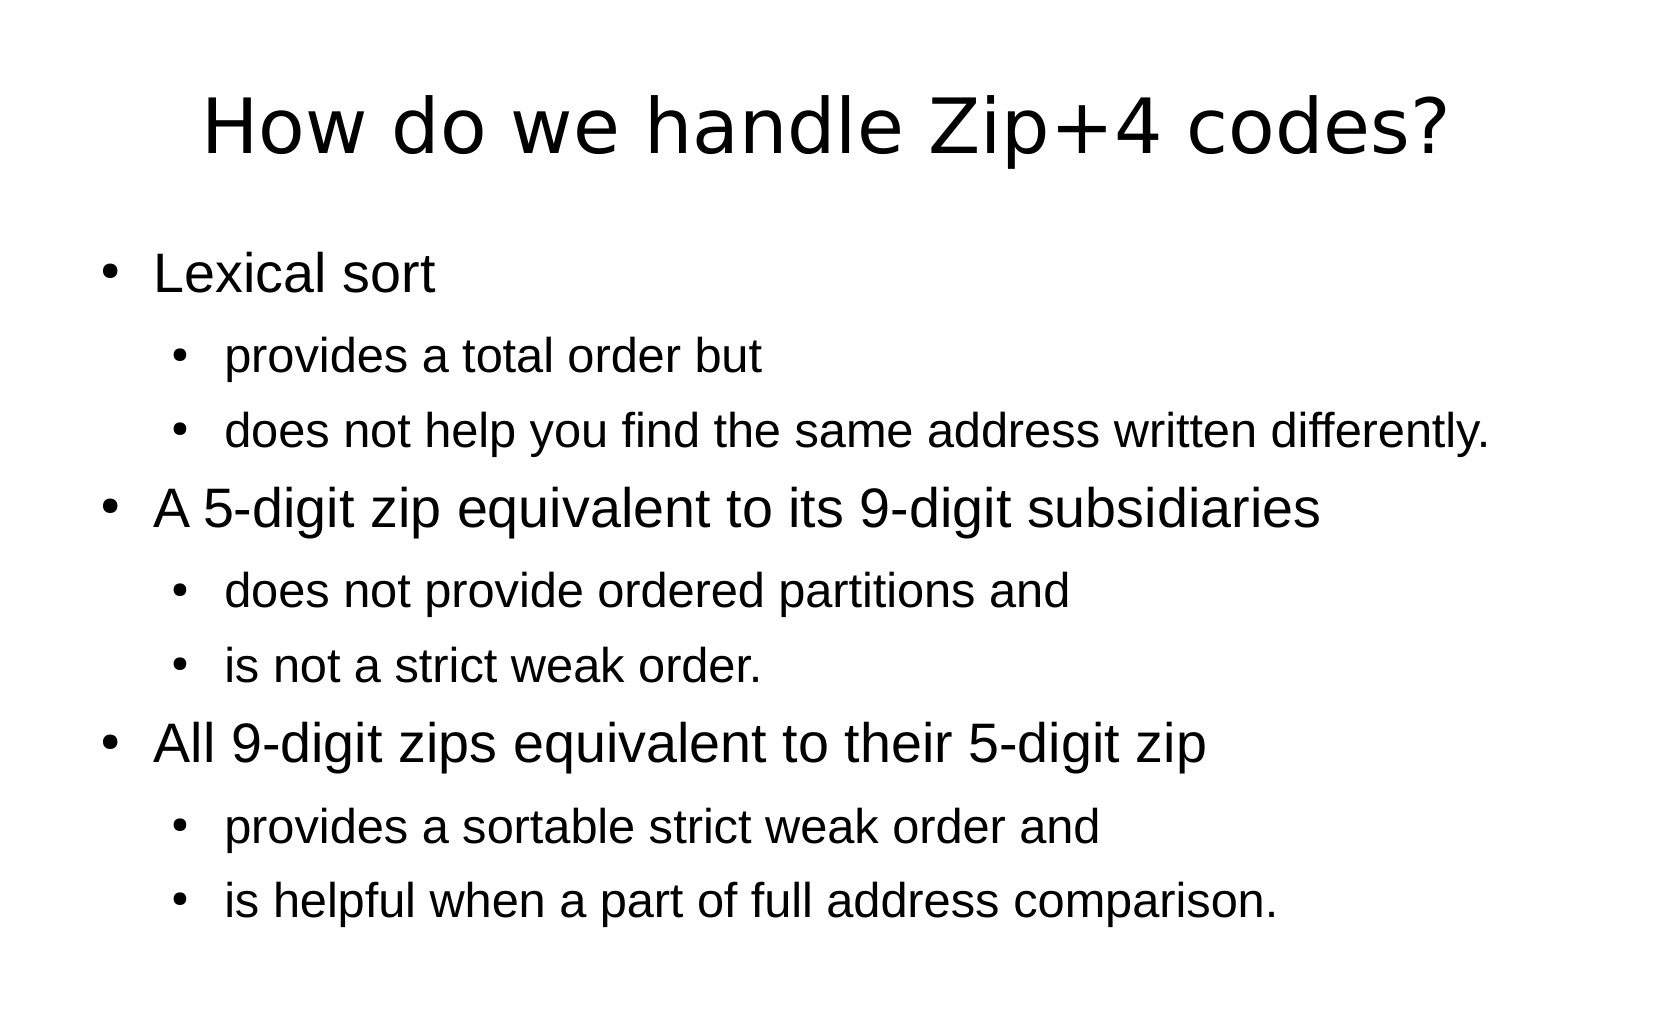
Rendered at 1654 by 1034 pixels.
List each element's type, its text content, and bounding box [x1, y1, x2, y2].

title How do we handle Zip+4 codes? [82, 41, 1571, 214]
list Lexical sort provides a total order but does not help you find the same address written differently. A 5-digit zip equivalent to its 9-digit subsidiaries does not provide ordered partitions and is not a strict weak order. All 9-digit zips equivalent to their 5-digit zip provides a sortable strict weak order and is helpful when a part of full address comparison. [82, 241, 1571, 925]
